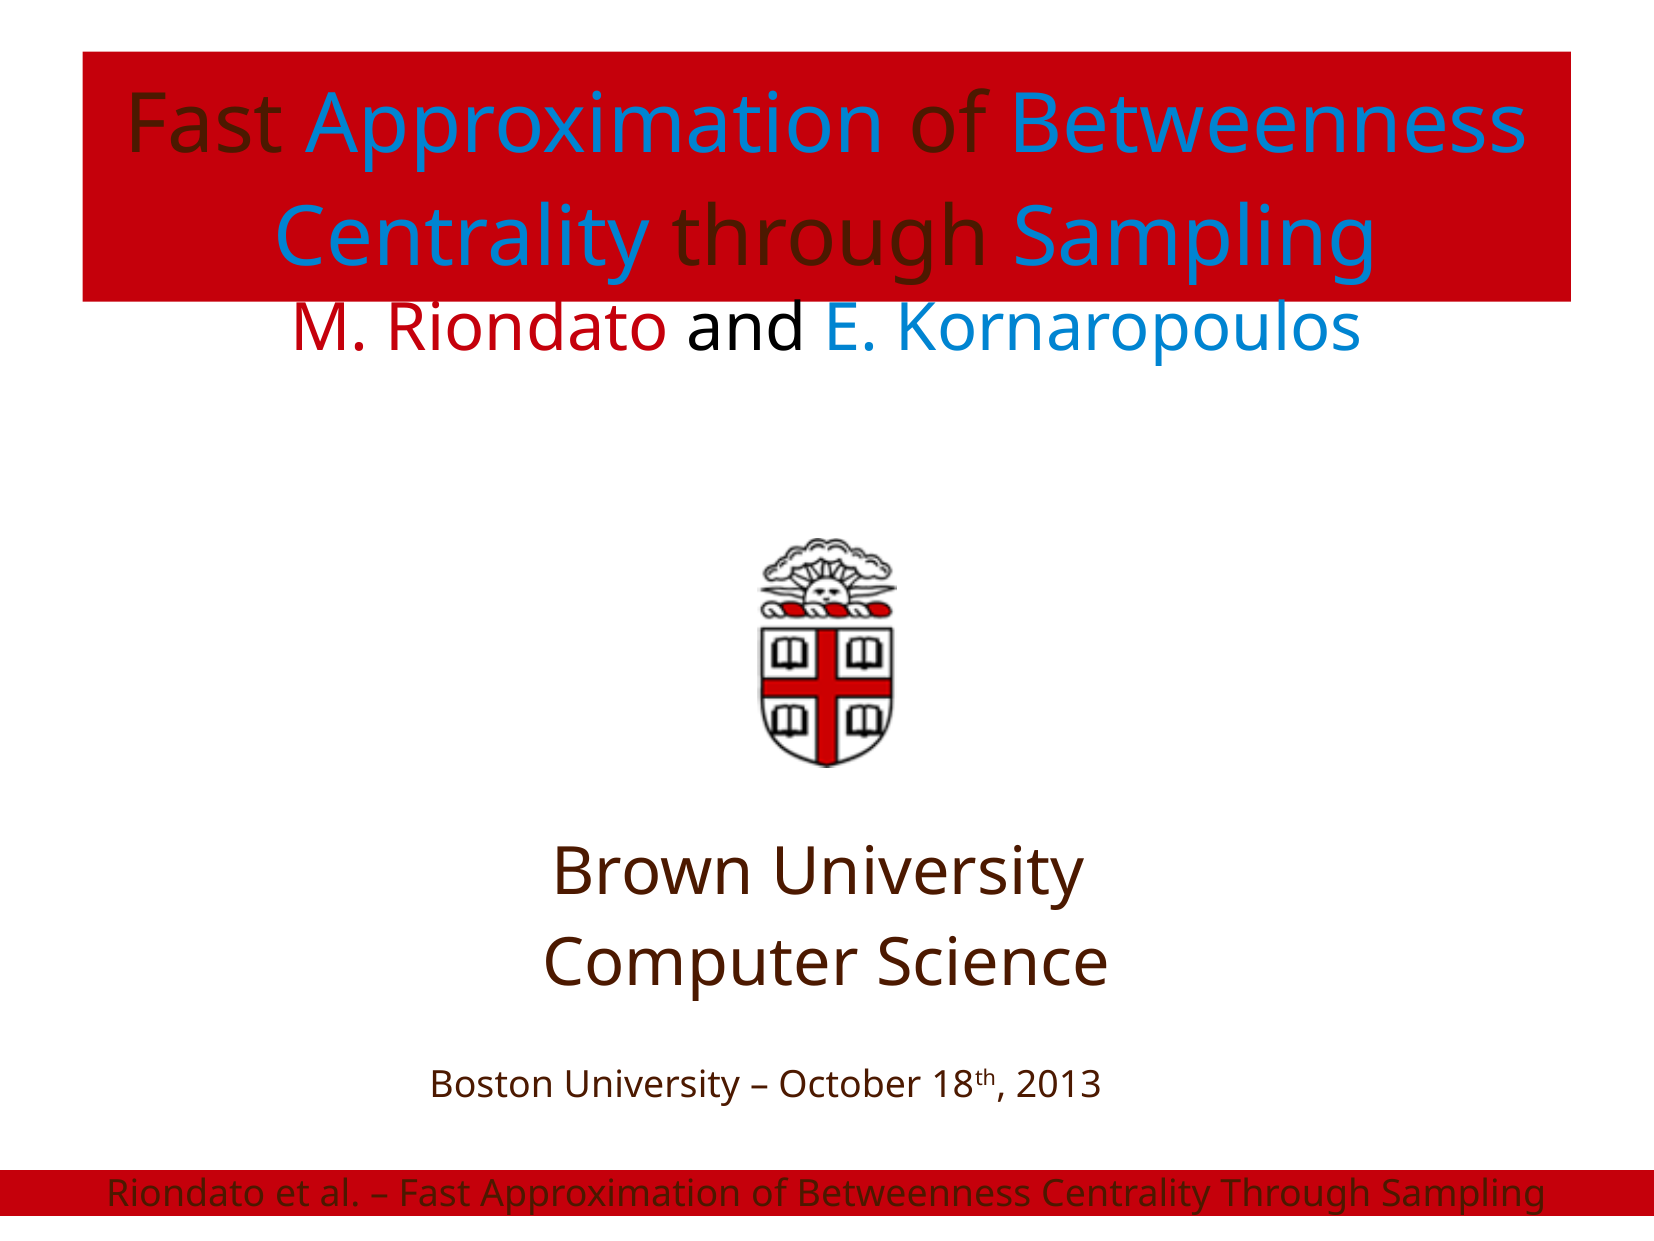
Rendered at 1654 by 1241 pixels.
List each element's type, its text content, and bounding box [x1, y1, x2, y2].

subtitle M. Riondato and E. Kornaropoulos Brown University Computer Science [82, 372, 1571, 1093]
picture [757, 538, 897, 768]
text_box Riondato et al. – Fast Approximation of Betweenness Centrality Through Sampling [0, 1170, 1654, 1216]
text_box Boston University – October 18th, 2013 [414, 1050, 1284, 1106]
title Fast Approximation of Betweenness Centrality through Sampling [82, 51, 1571, 302]
